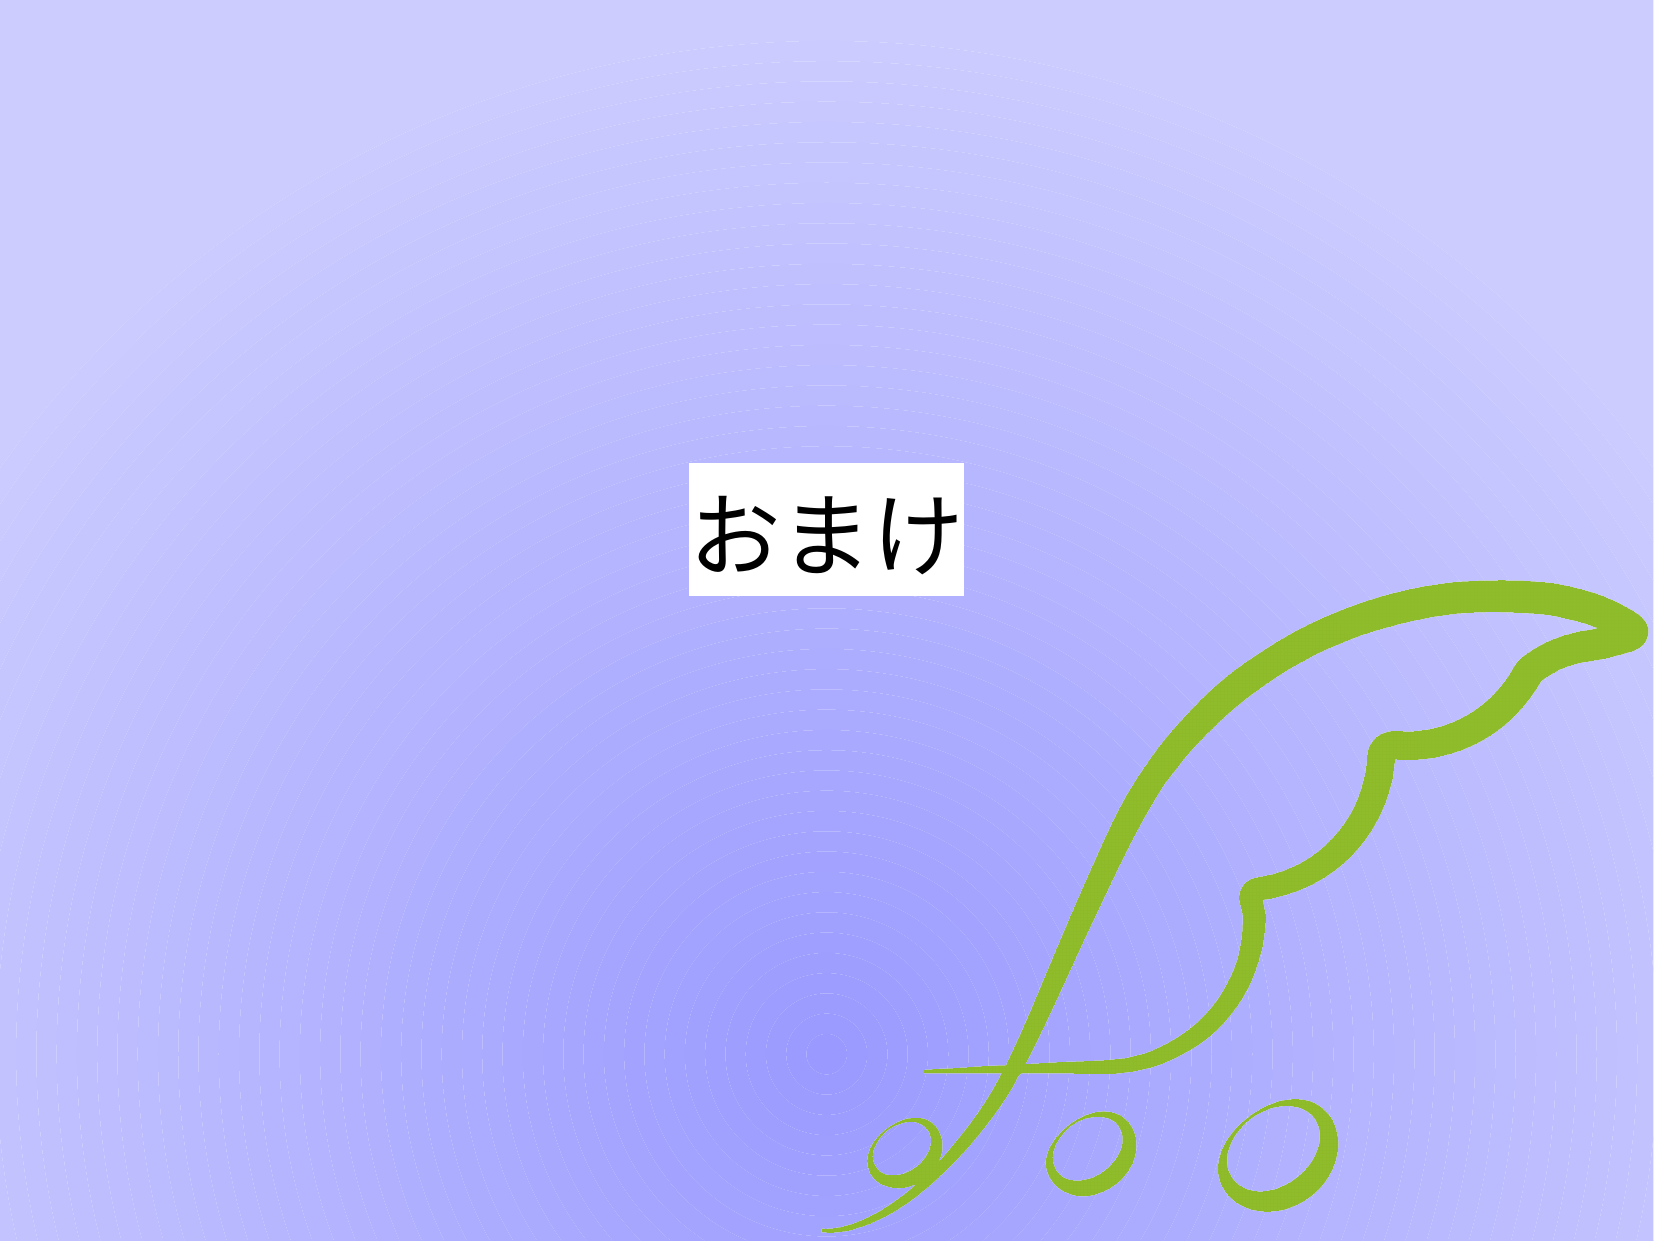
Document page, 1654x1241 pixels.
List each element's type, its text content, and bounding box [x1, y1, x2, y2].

picture [820, 578, 1650, 1235]
subtitle おまけ [82, 49, 1571, 1010]
